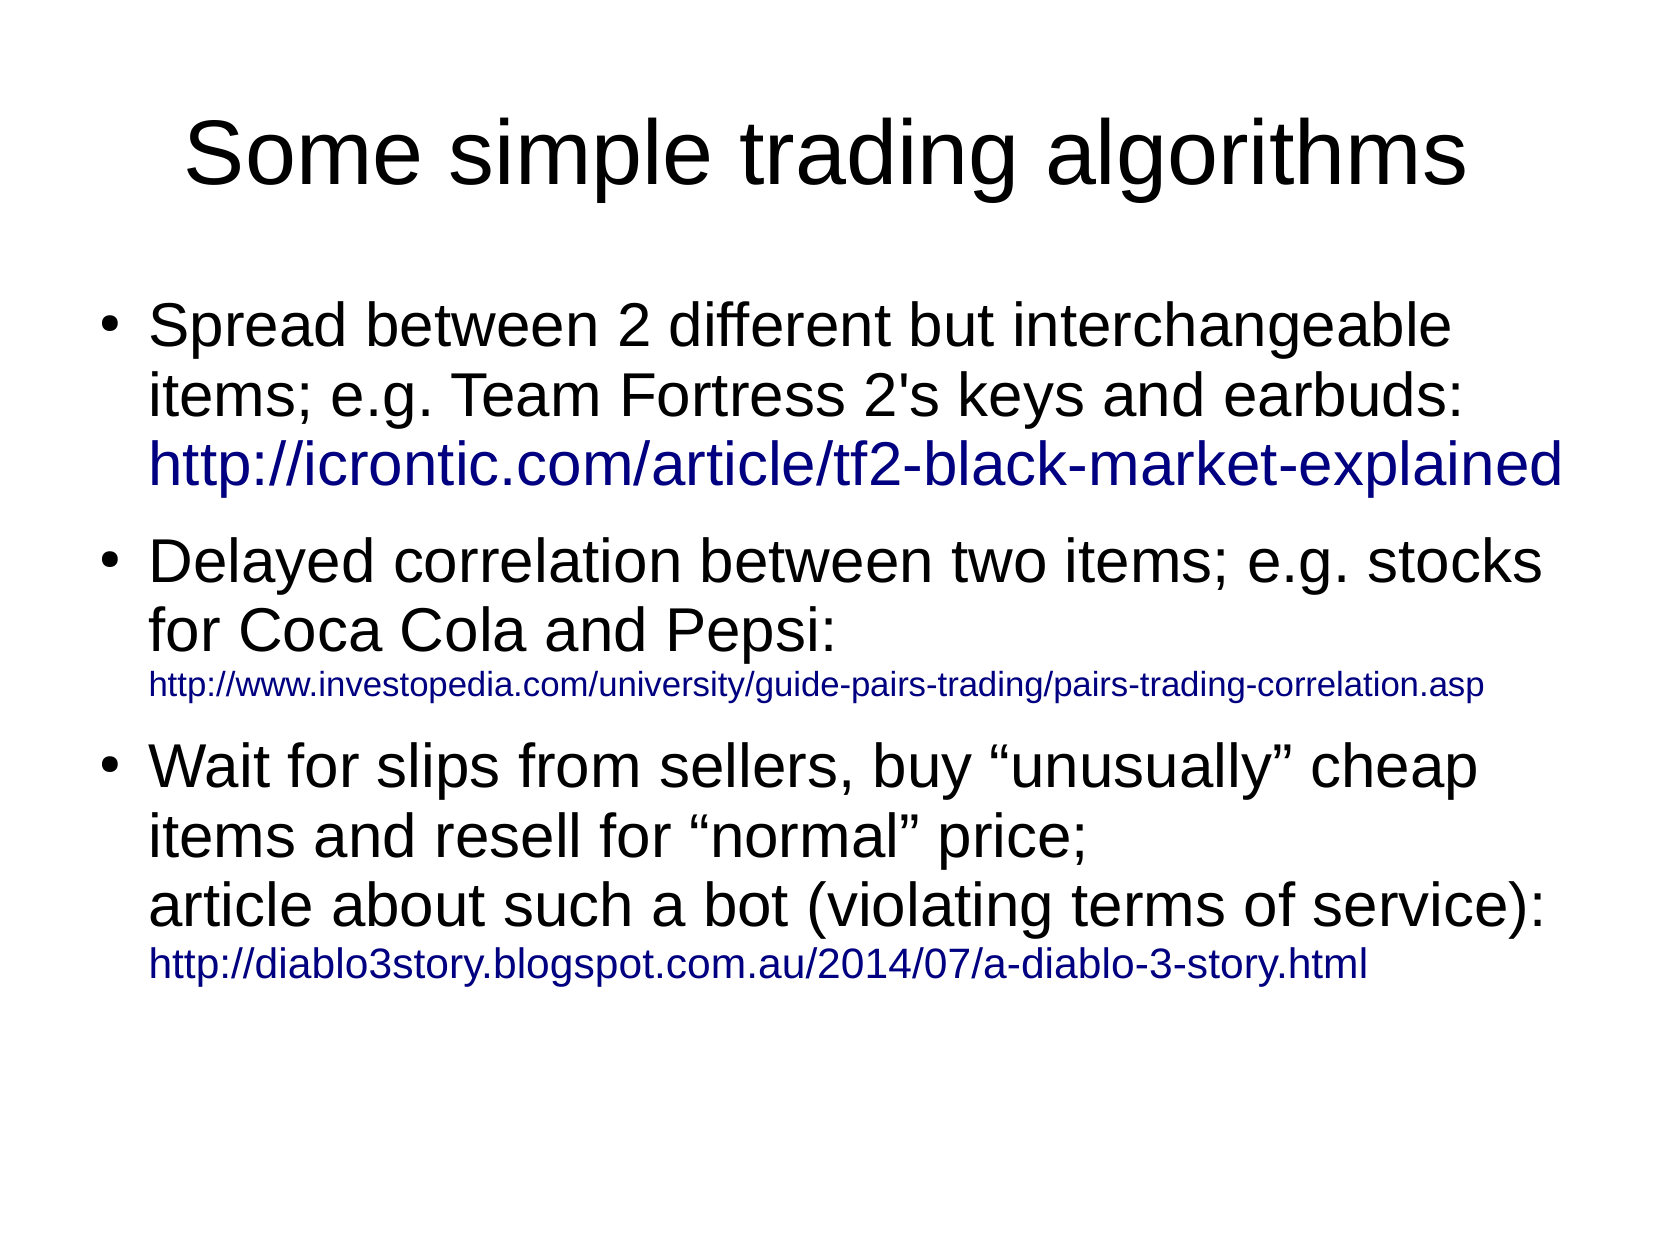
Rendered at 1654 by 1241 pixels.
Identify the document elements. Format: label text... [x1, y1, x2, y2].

title Some simple trading algorithms [82, 49, 1571, 257]
list Spread between 2 different but interchangeable items; e.g. Team Fortress 2's keys and earbuds: http://icrontic.com/article/tf2-black-market-explained Delayed correlation between two items; e.g. stocks for Coca Cola and Pepsi: http://www.investopedia.com/university/guide-pairs-trading/pairs-trading-correlation.asp Wait for slips from sellers, buy “unusually” cheap items and resell for “normal” price; article about such a bot (violating terms of service): http://diablo3story.blogspot.com.au/2014/07/a-diablo-3-story.html [82, 290, 1571, 1010]
